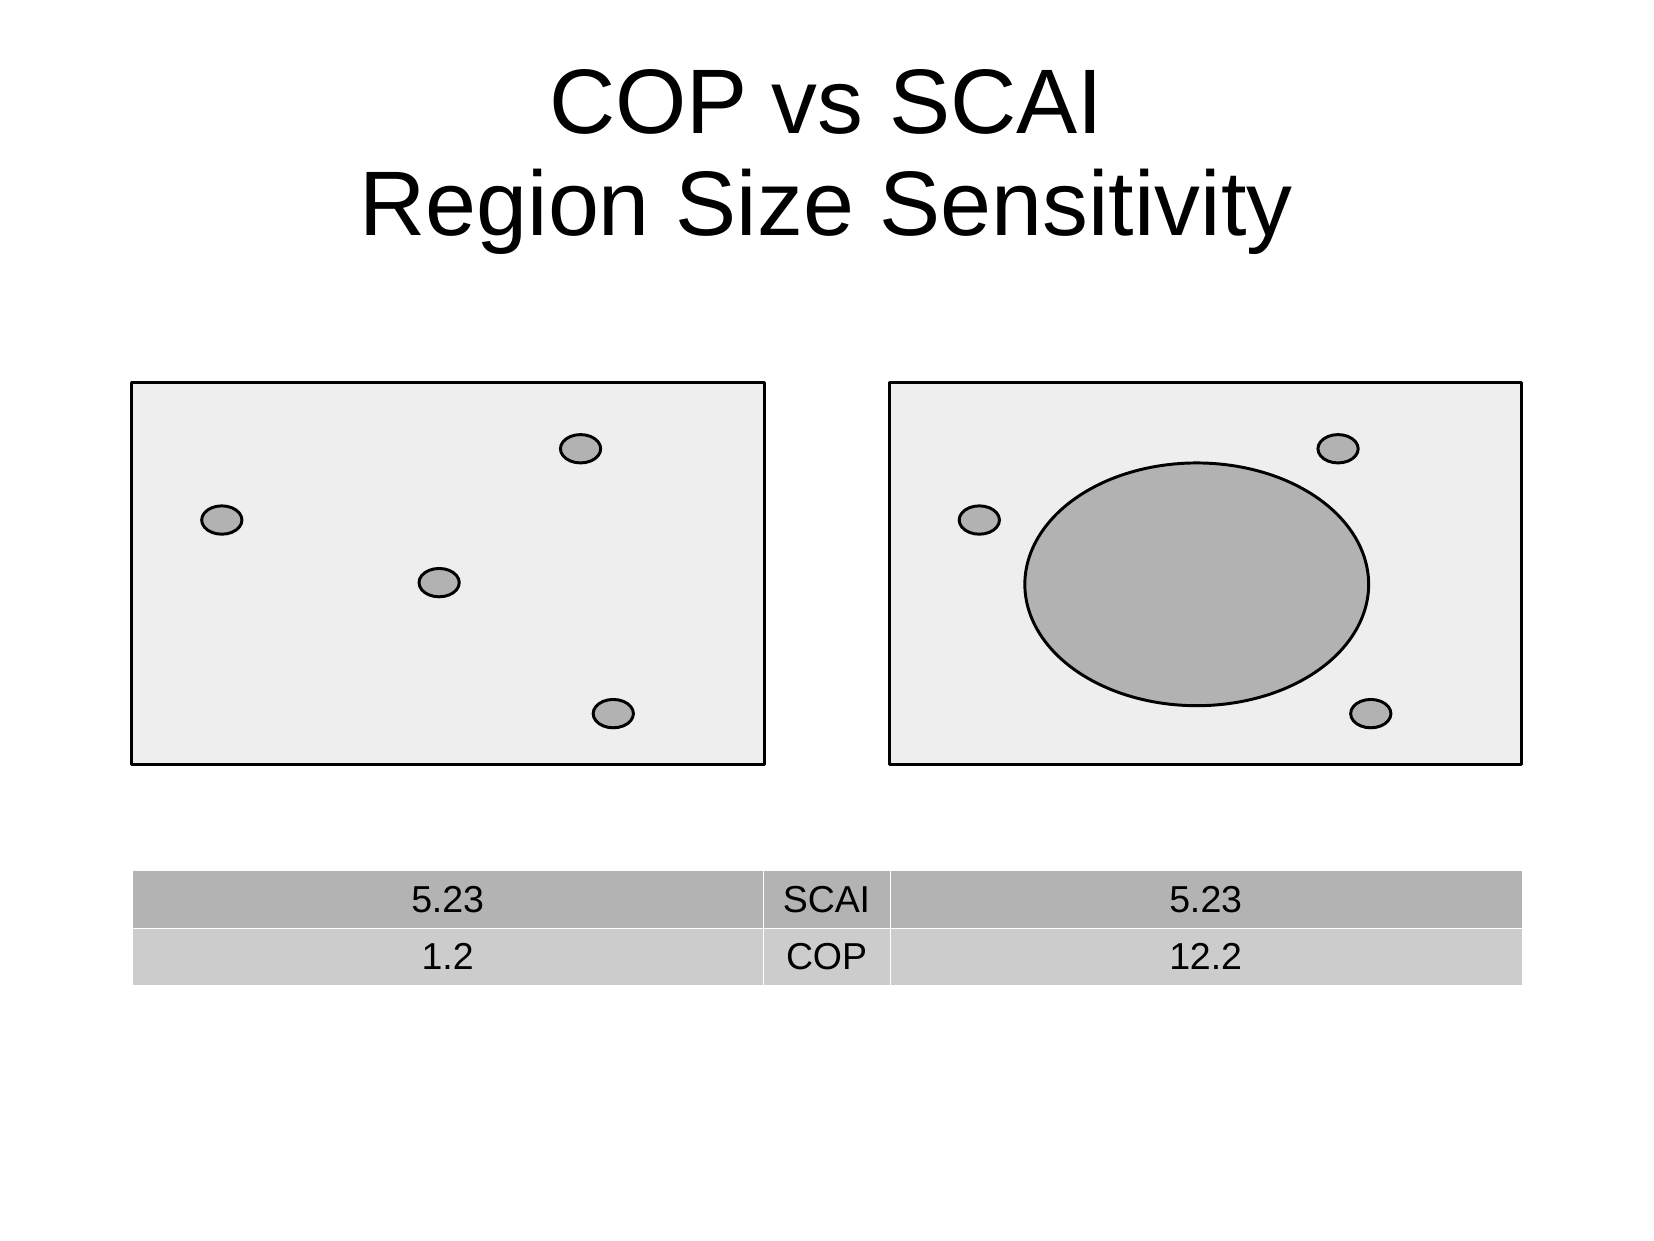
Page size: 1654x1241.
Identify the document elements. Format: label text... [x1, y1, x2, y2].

table_cell 12.2 [891, 929, 1522, 985]
table_header 5.23 [891, 871, 1522, 928]
table_cell COP [764, 929, 890, 985]
table_header SCAI [764, 871, 890, 928]
table_header 5.23 [133, 871, 763, 928]
title COP vs SCAI Region Size Sensitivity [82, 49, 1571, 257]
table_cell 1.2 [133, 929, 763, 985]
text_box [889, 382, 1522, 765]
text_box [131, 382, 765, 765]
